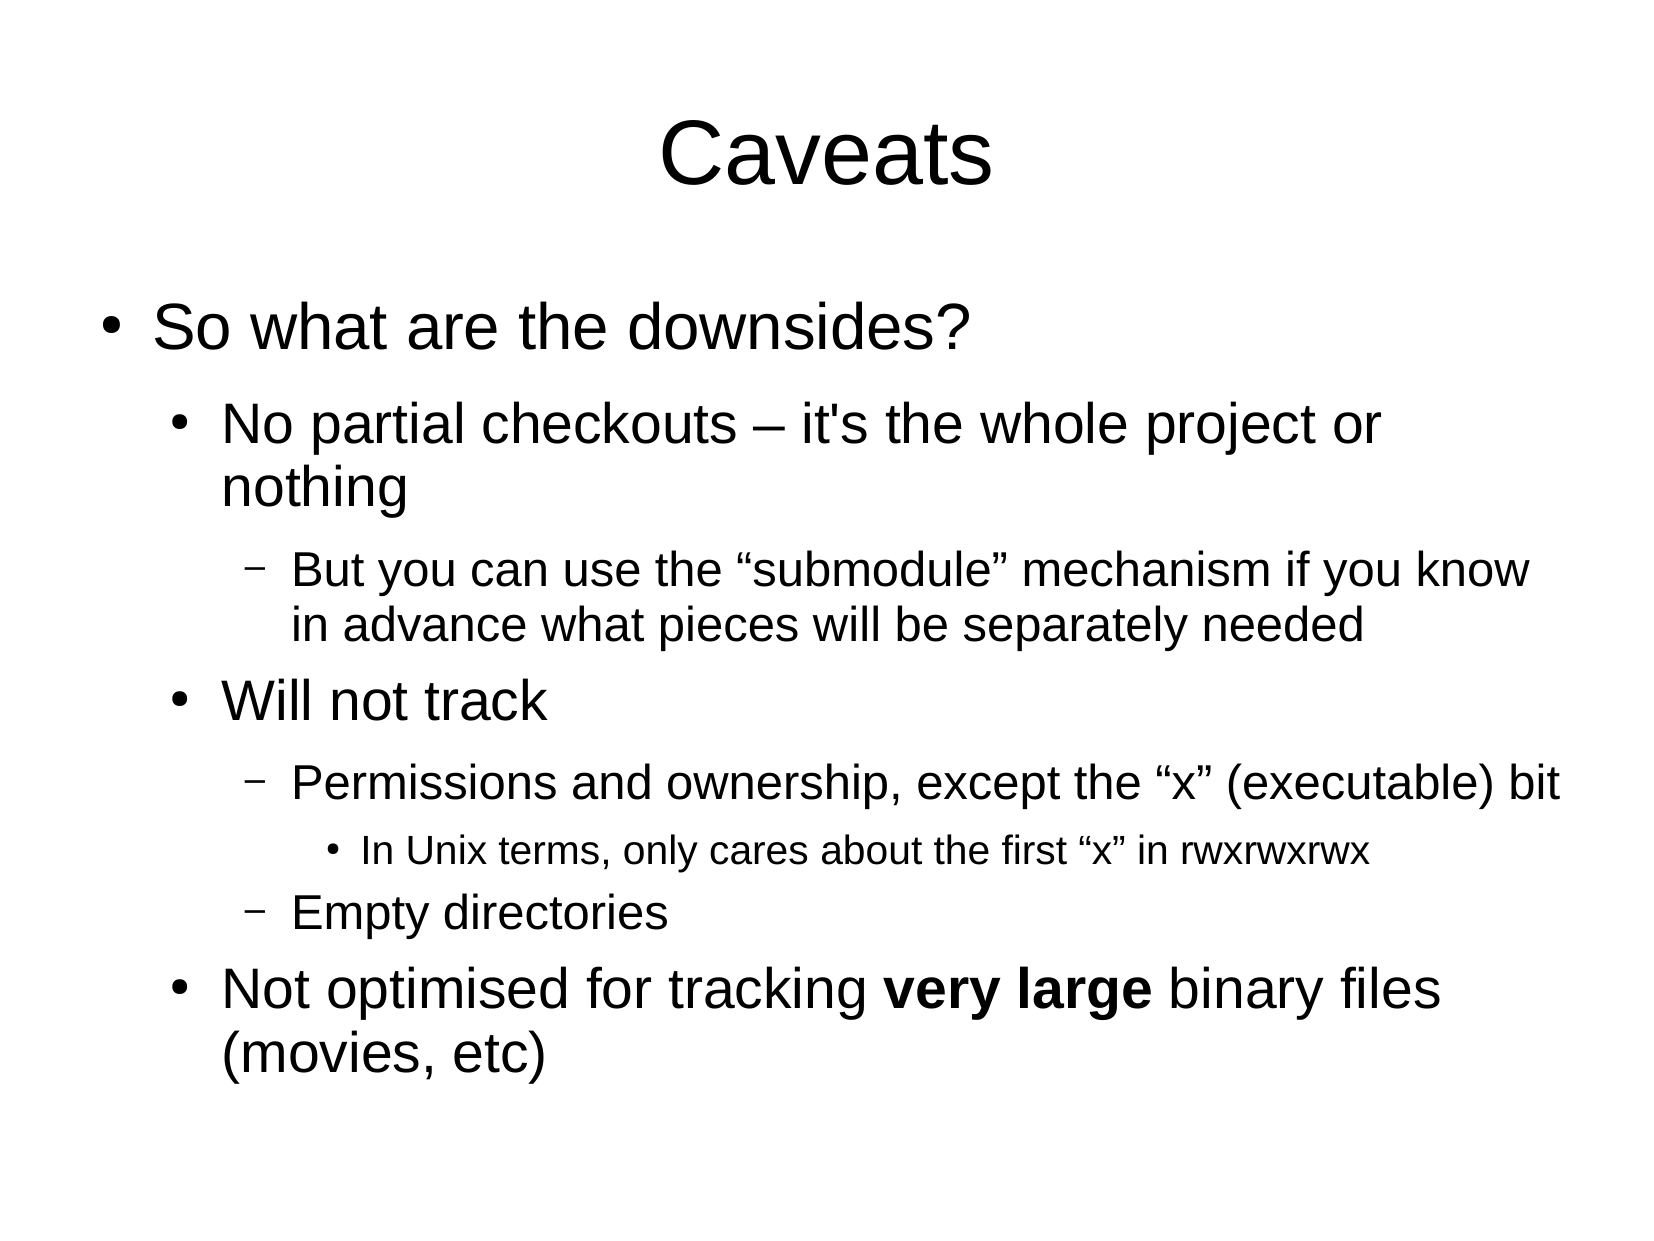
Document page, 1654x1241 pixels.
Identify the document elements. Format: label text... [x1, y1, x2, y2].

title Caveats [82, 49, 1571, 257]
list So what are the downsides? No partial checkouts – it's the whole project or nothing But you can use the “submodule” mechanism if you know in advance what pieces will be separately needed Will not track Permissions and ownership, except the “x” (executable) bit In Unix terms, only cares about the first “x” in rwxrwxrwx Empty directories Not optimised for tracking very large binary files (movies, etc) [82, 290, 1571, 1109]
